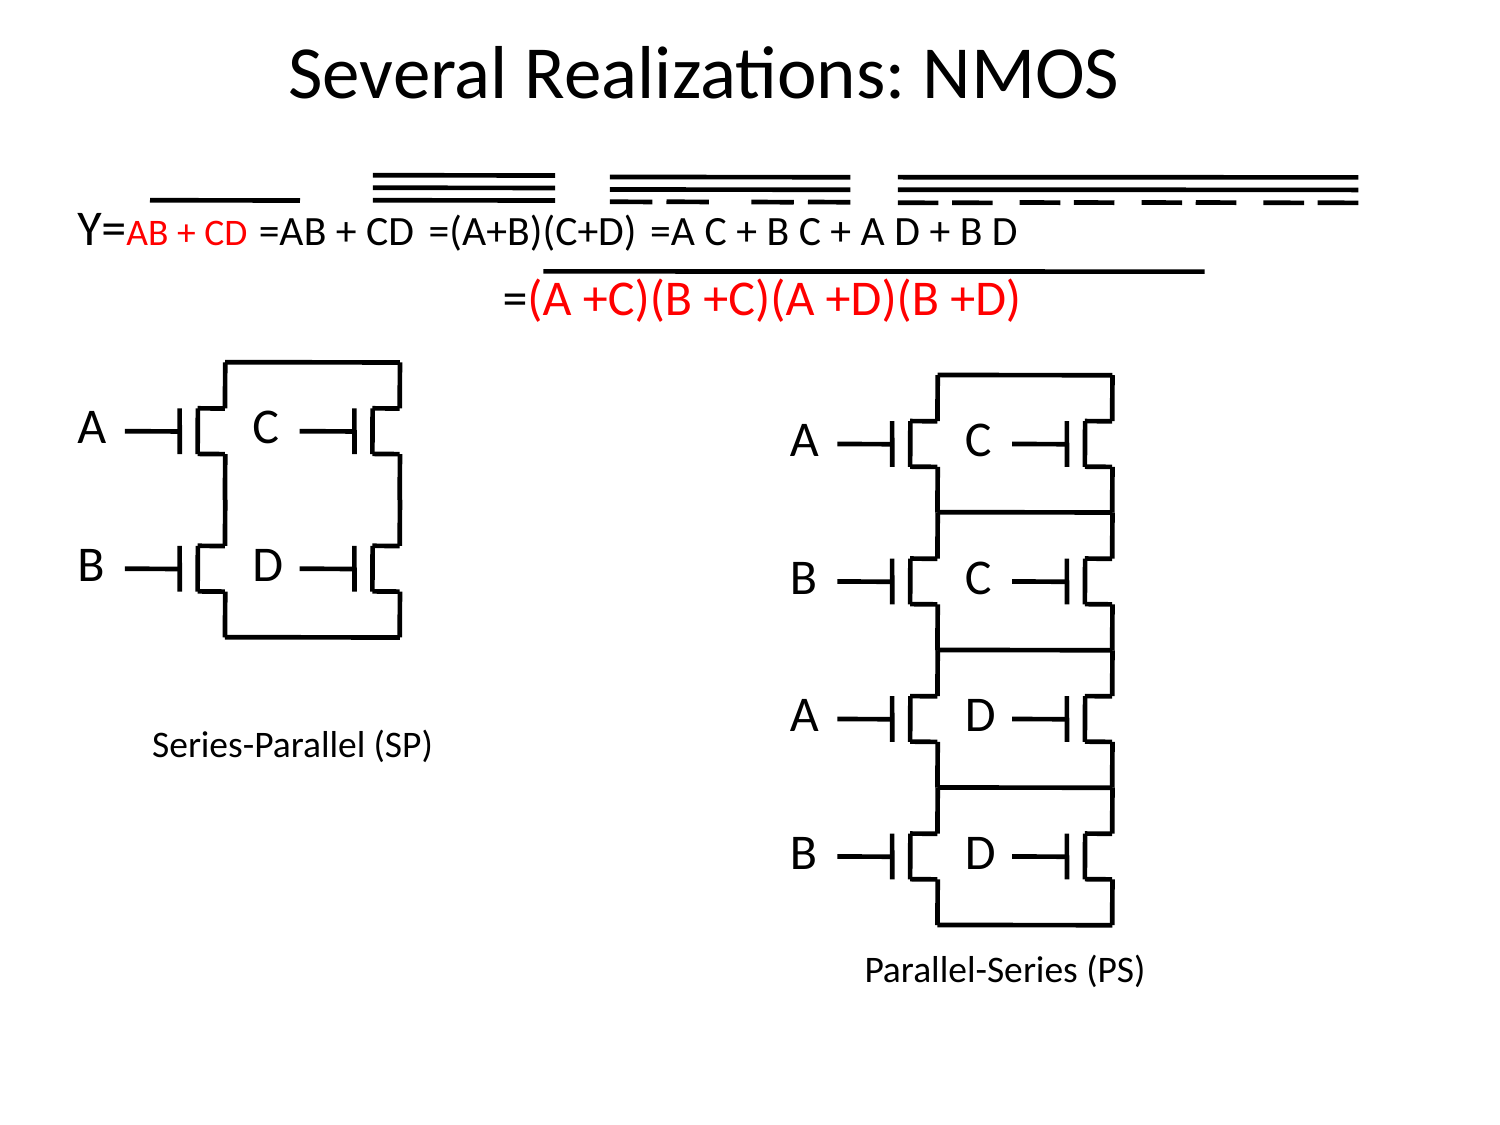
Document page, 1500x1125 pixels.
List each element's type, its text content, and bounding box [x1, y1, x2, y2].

text_box A [774, 399, 875, 475]
title Several Realizations: NMOS [75, 0, 1350, 138]
text_box Y=AB + CD =AB + CD =(A+B)(C+D) =A C + B C + A D + B D =(A +C)(B +C)(A +D)(B +D) [62, 187, 1500, 301]
text_box C [950, 399, 1050, 475]
text_box B [774, 536, 875, 612]
text_box Parallel-Series (PS) [849, 937, 1238, 998]
text_box B [774, 811, 875, 887]
text_box C [950, 536, 1050, 612]
text_box A [774, 674, 875, 750]
text_box D [237, 524, 338, 599]
text_box C [237, 386, 338, 462]
text_box D [950, 674, 1050, 750]
text_box B [62, 524, 163, 599]
text_box A [62, 386, 163, 462]
text_box D [950, 811, 1050, 887]
text_box Series-Parallel (SP) [137, 712, 525, 773]
